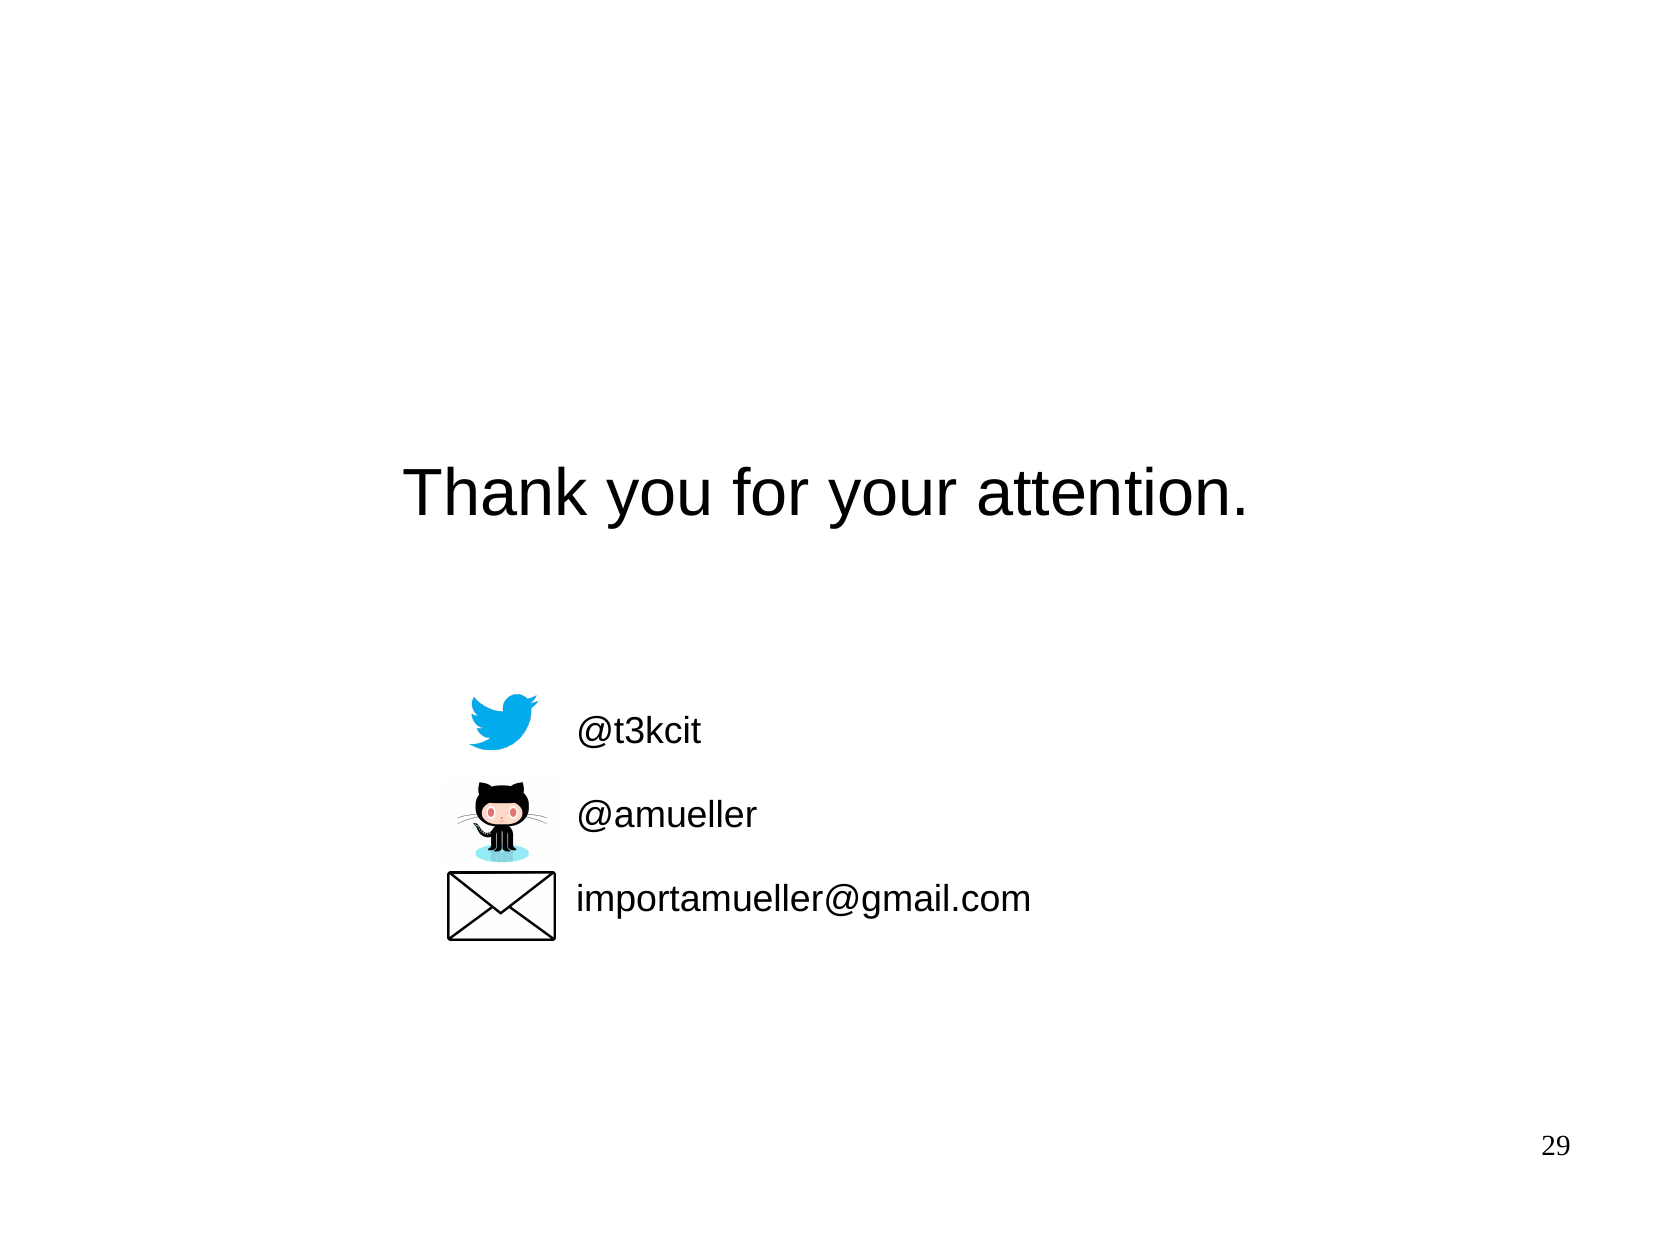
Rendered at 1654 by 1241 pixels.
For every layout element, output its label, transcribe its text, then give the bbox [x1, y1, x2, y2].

text_box @t3kcit @amueller importamueller@gmail.com [561, 660, 1261, 1021]
picture [447, 871, 556, 941]
subtitle Thank you for your attention. [82, 49, 1571, 1010]
picture [441, 664, 562, 866]
